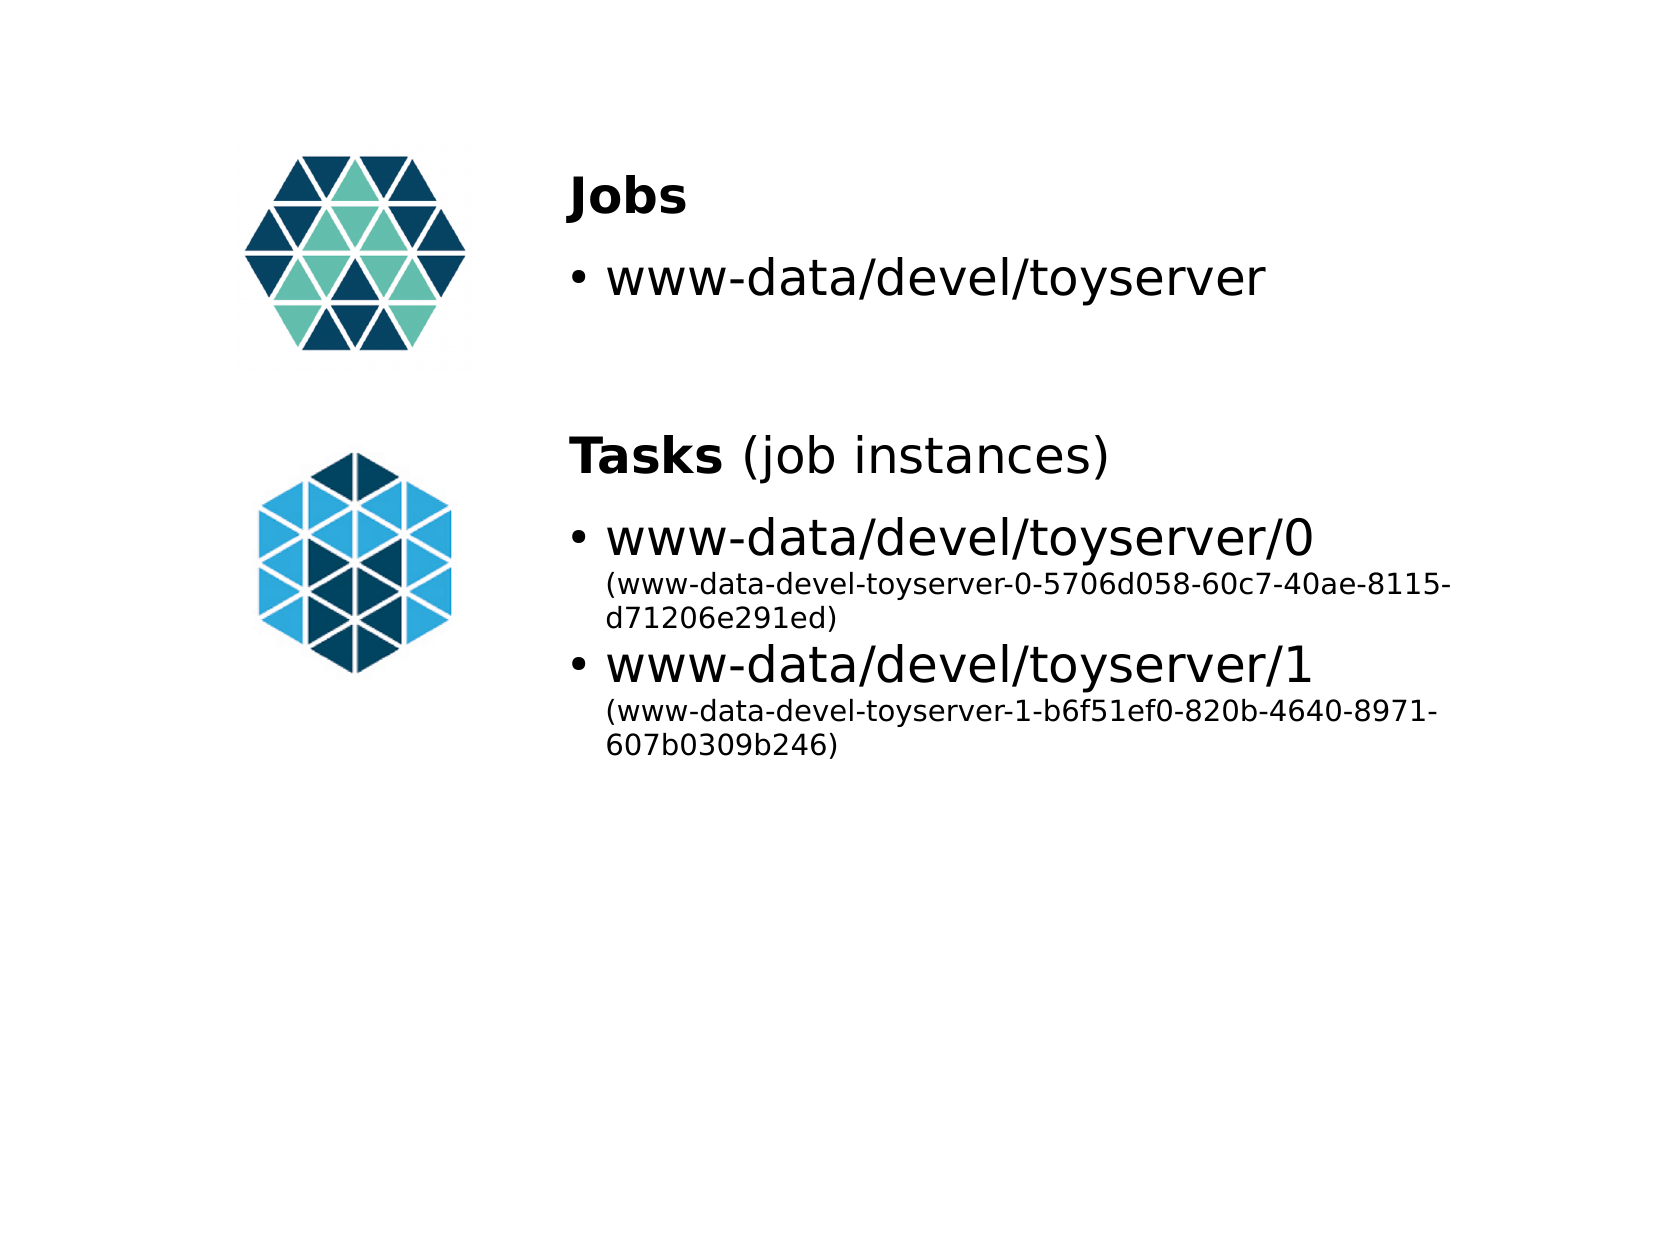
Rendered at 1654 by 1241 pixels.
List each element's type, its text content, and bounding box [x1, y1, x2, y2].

text_box Jobs www-data/devel/toyserver [555, 159, 1406, 419]
picture [236, 442, 473, 680]
text_box Tasks (job instances) www-data/devel/toyserver/0 (www-data-devel-toyserver-0-5706d058-60c7-40ae-8115-d71206e291ed) www-data/devel/toyserver/1 (www-data-devel-toyserver-1-b6f51ef0-820b-4640-8971-607b0309b246) [555, 419, 1571, 1026]
picture [236, 135, 473, 373]
